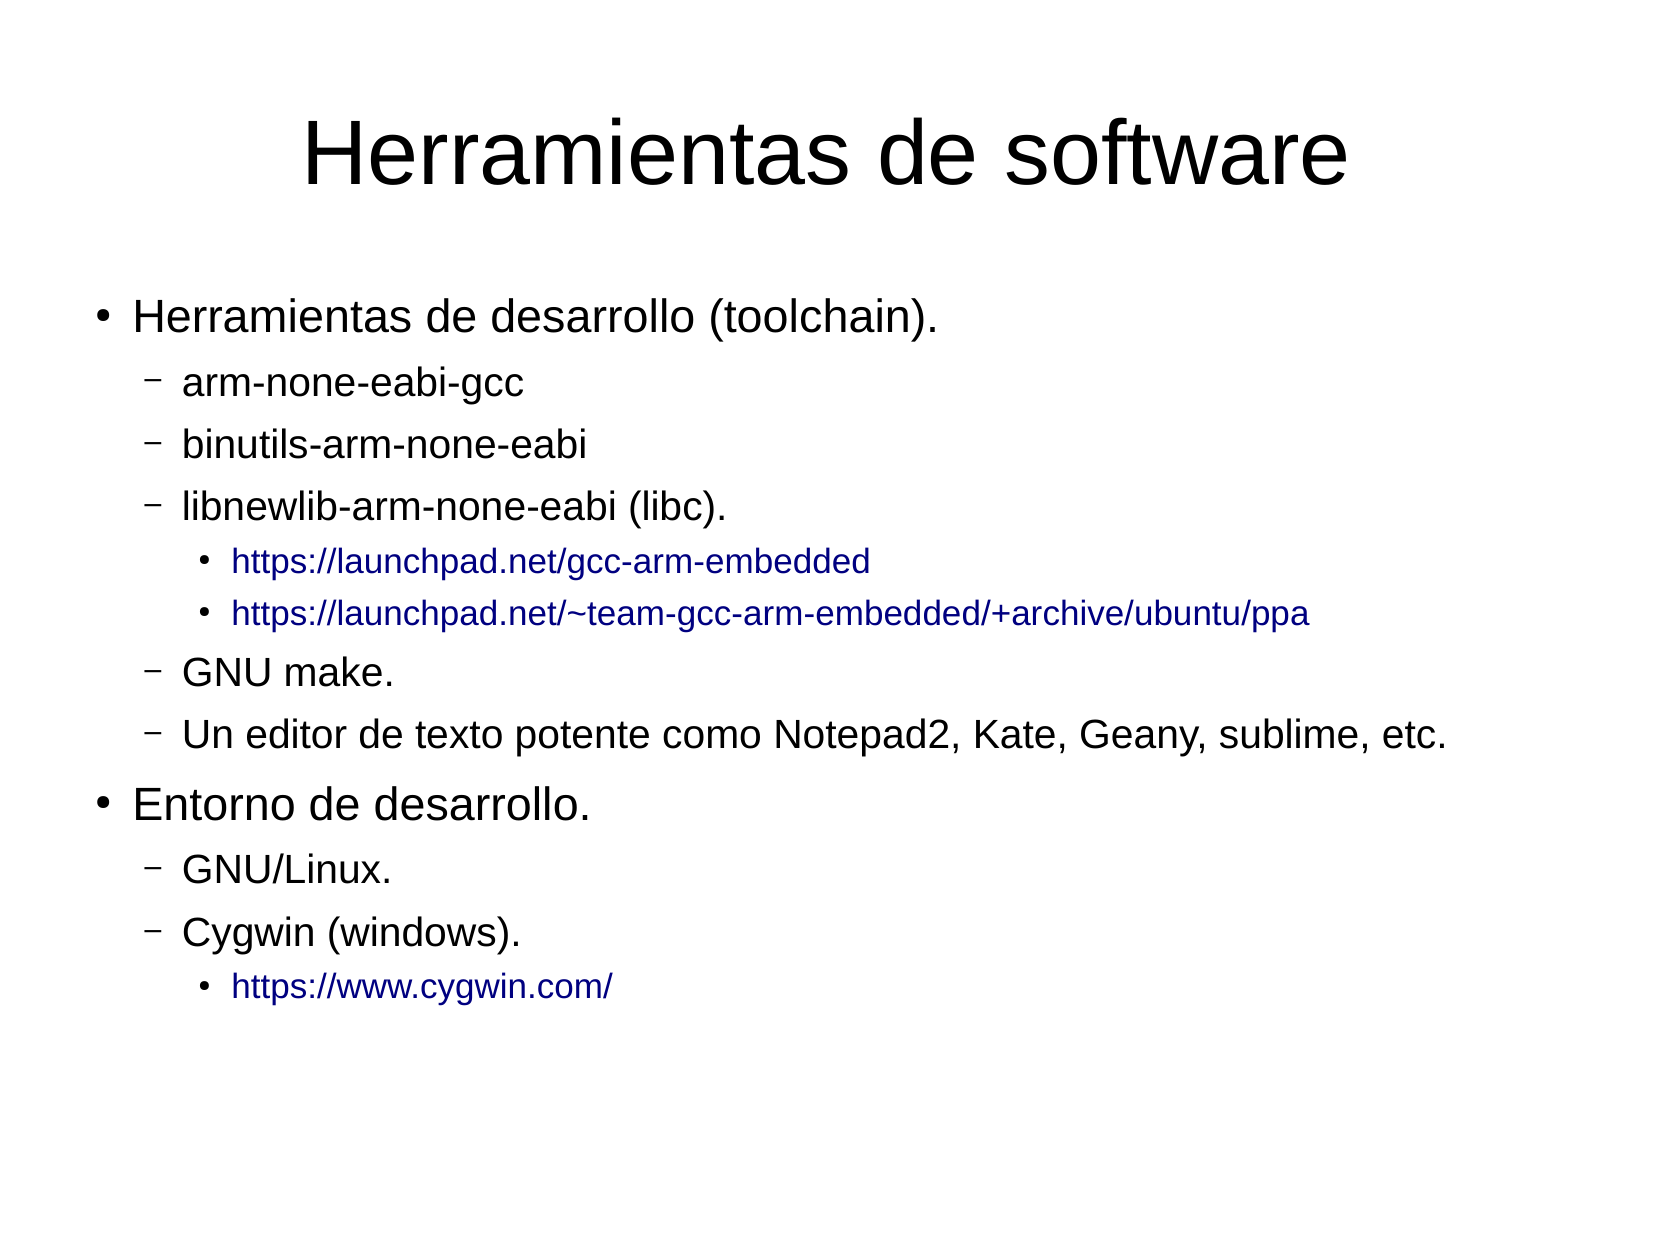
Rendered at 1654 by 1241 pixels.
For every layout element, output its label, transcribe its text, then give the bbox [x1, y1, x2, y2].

list Herramientas de desarrollo (toolchain). arm-none-eabi-gcc binutils-arm-none-eabi libnewlib-arm-none-eabi (libc). https://launchpad.net/gcc-arm-embedded https://launchpad.net/~team-gcc-arm-embedded/+archive/ubuntu/ppa GNU make. Un editor de texto potente como Notepad2, Kate, Geany, sublime, etc. Entorno de desarrollo. GNU/Linux. Cygwin (windows). https://www.cygwin.com/ [82, 290, 1571, 1010]
title Herramientas de software [82, 49, 1571, 257]
